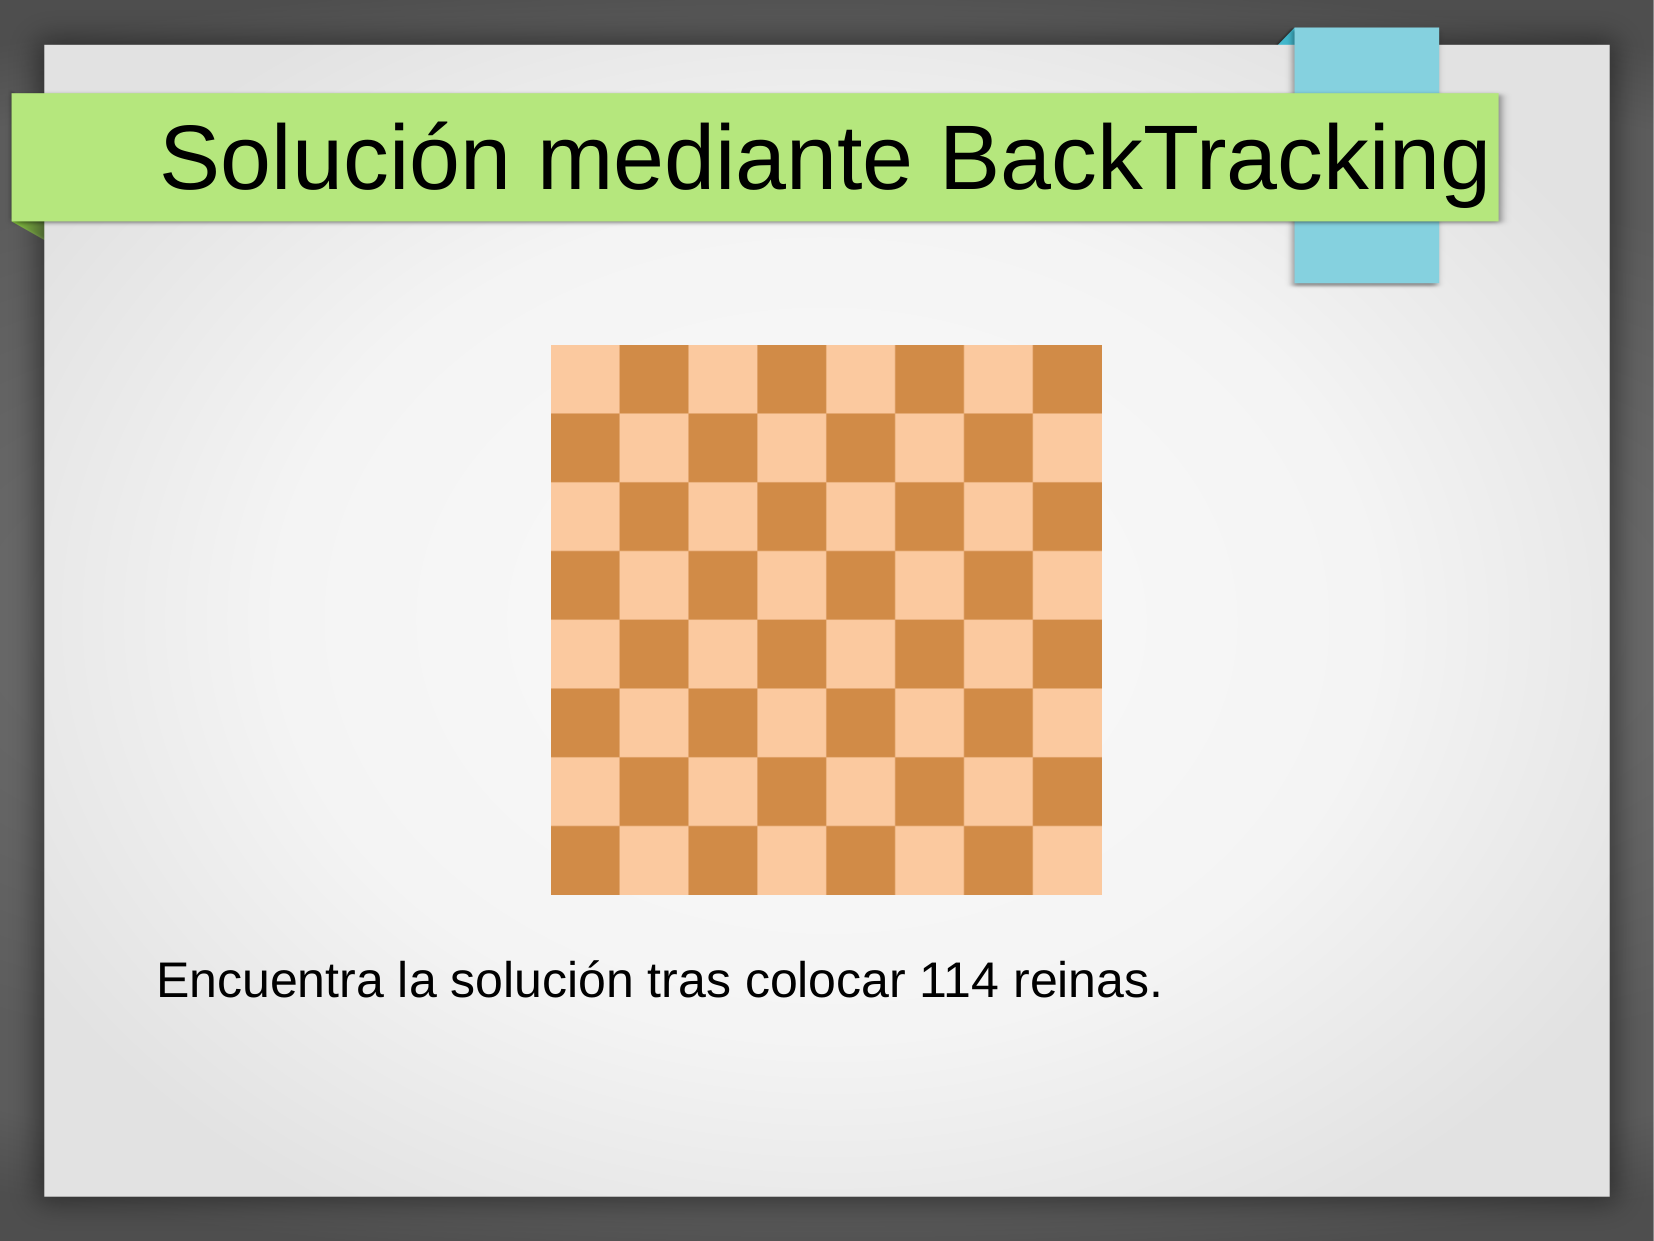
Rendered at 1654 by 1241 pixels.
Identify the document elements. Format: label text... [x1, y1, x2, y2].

text_box Encuentra la solución tras colocar 114 reinas. [141, 944, 1512, 1016]
title Solución mediante BackTracking [82, 49, 1571, 257]
subtitle Primera solución tras 114 nodos examinados [82, 290, 1571, 1010]
picture [0, 0, 1654, 1241]
